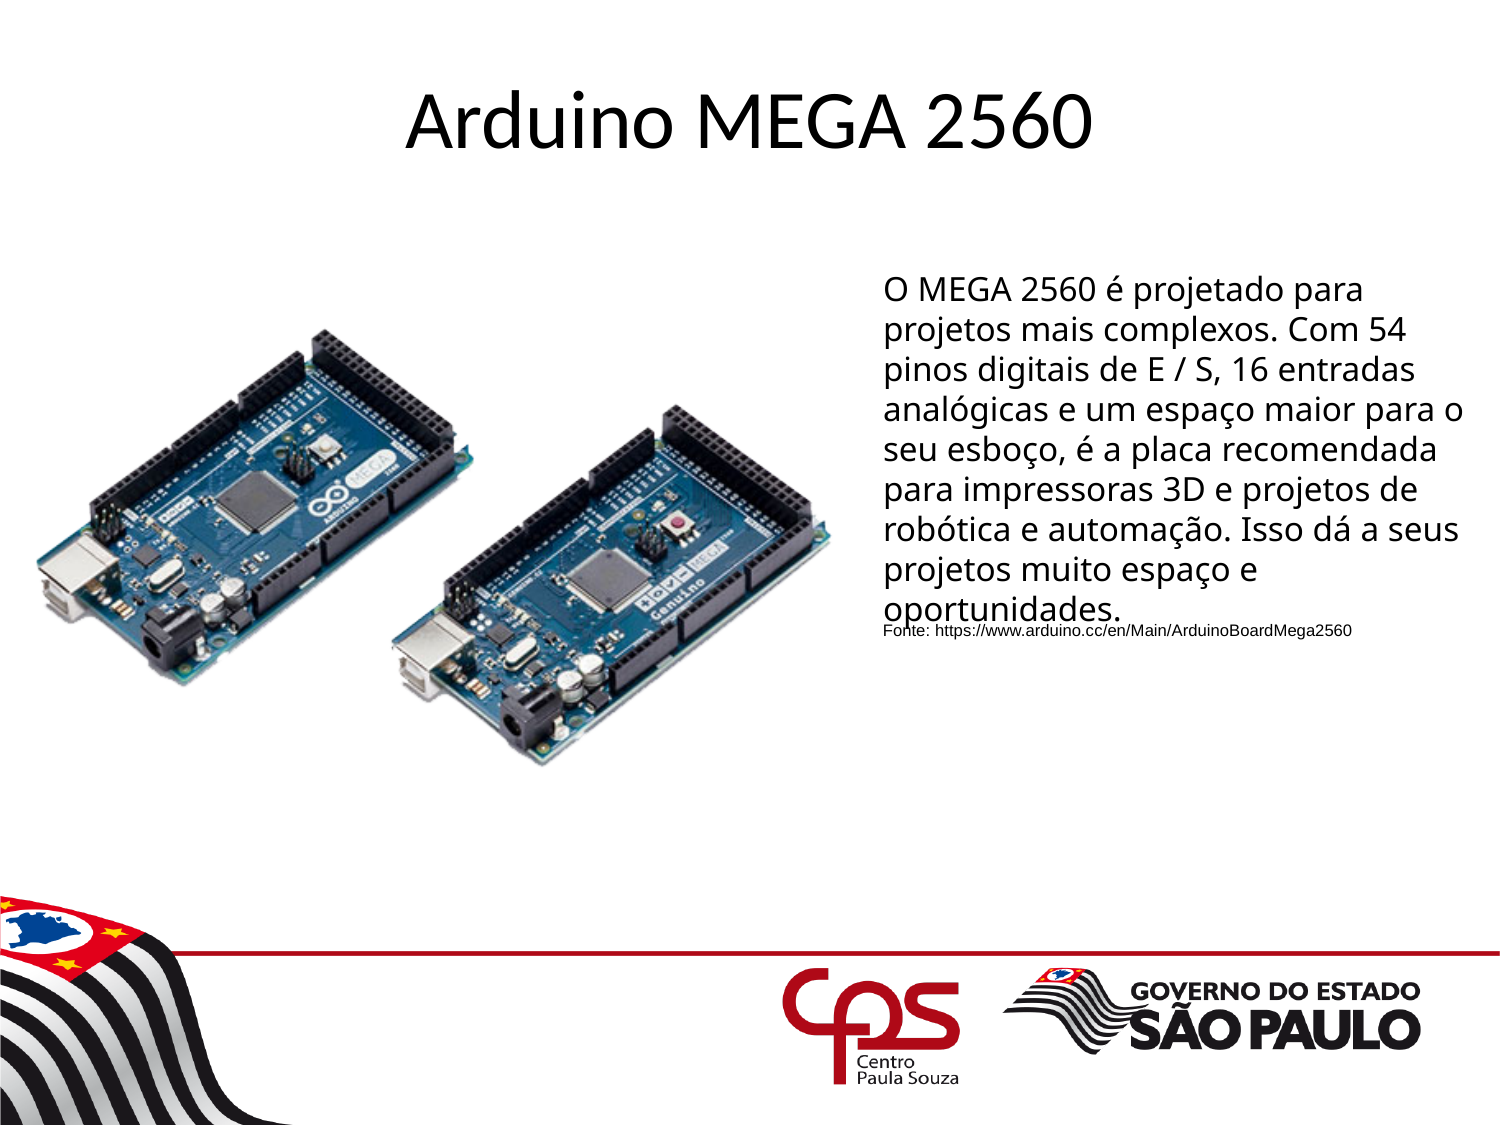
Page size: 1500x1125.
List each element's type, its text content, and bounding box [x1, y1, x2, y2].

text_box O MEGA 2560 é projetado para projetos mais complexos. Com 54 pinos digitais de E / S, 16 entradas analógicas e um espaço maior para o seu esboço, é a placa recomendada para impressoras 3D e projetos de robótica e automação. Isso dá a seus projetos muito espaço e oportunidades. [868, 260, 1483, 612]
title Arduino MEGA 2560 [75, 45, 1425, 185]
text_box Fonte: https://www.arduino.cc/en/Main/ArduinoBoardMega2560 [868, 612, 1500, 648]
picture [0, 896, 1500, 1125]
picture [17, 208, 849, 887]
